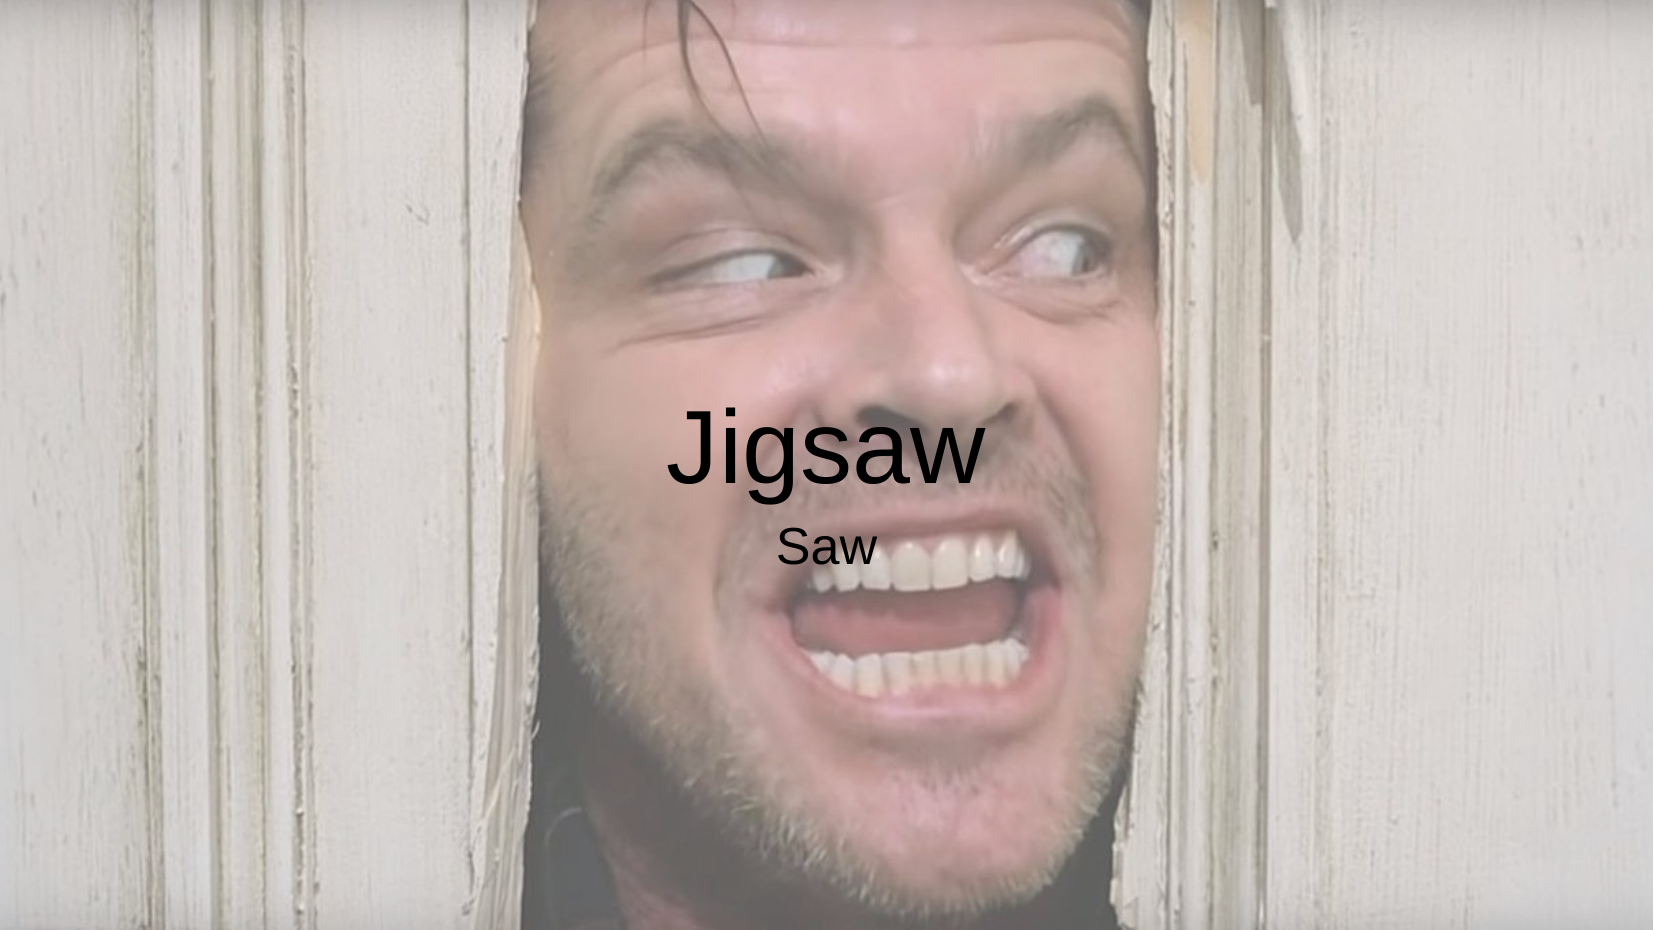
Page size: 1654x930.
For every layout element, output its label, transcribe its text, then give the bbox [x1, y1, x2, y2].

title Jigsaw [82, 369, 1571, 525]
list Saw [345, 517, 1238, 713]
